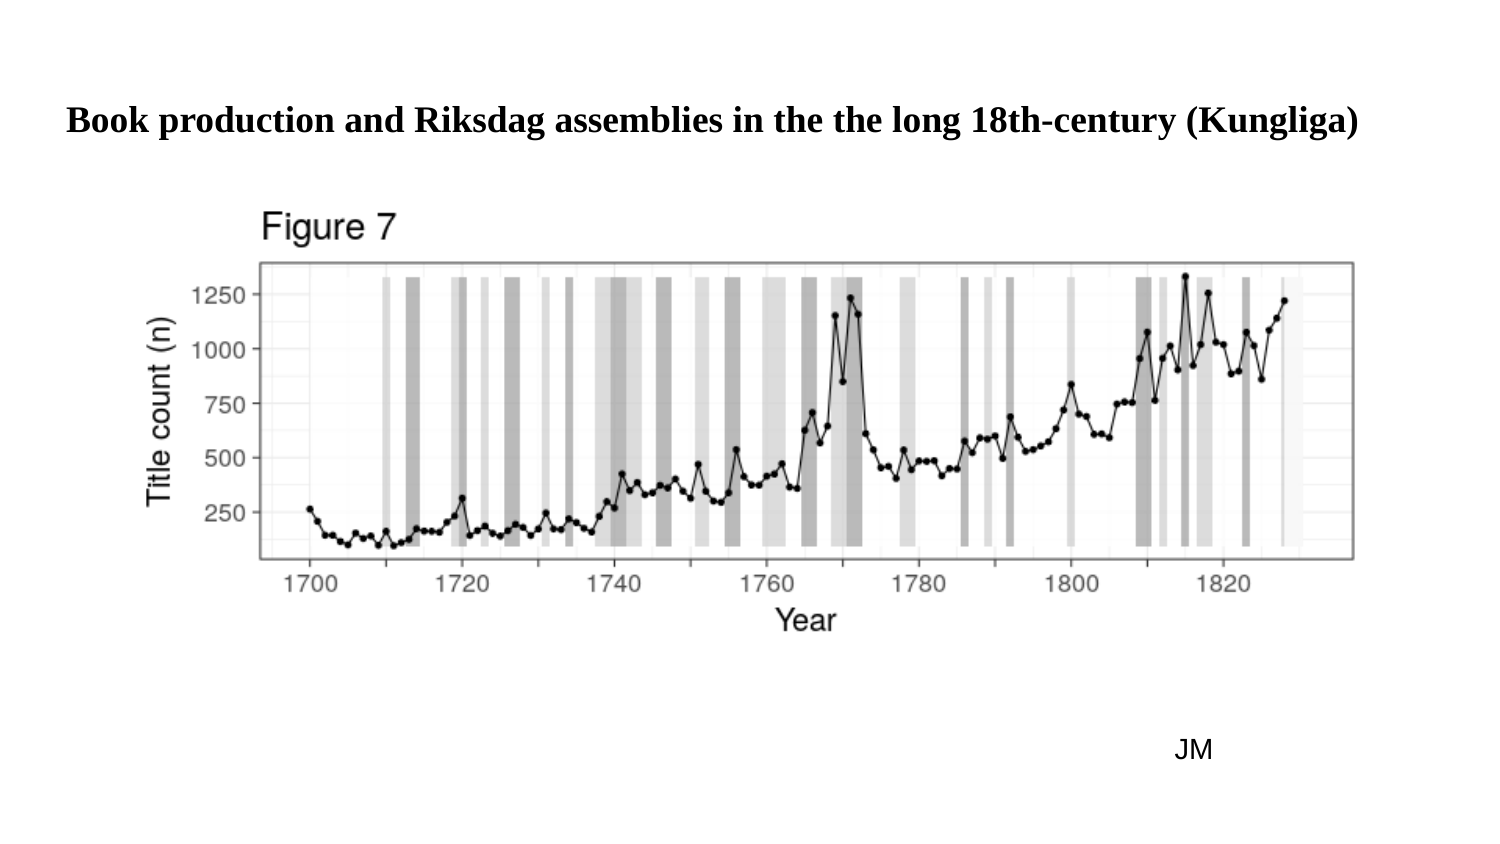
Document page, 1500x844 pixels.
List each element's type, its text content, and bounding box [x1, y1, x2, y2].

picture [131, 196, 1369, 647]
title Book production and Riksdag assemblies in the the long 18th-century (Kungliga) [51, 72, 1449, 167]
text_box JM [1159, 715, 1285, 780]
